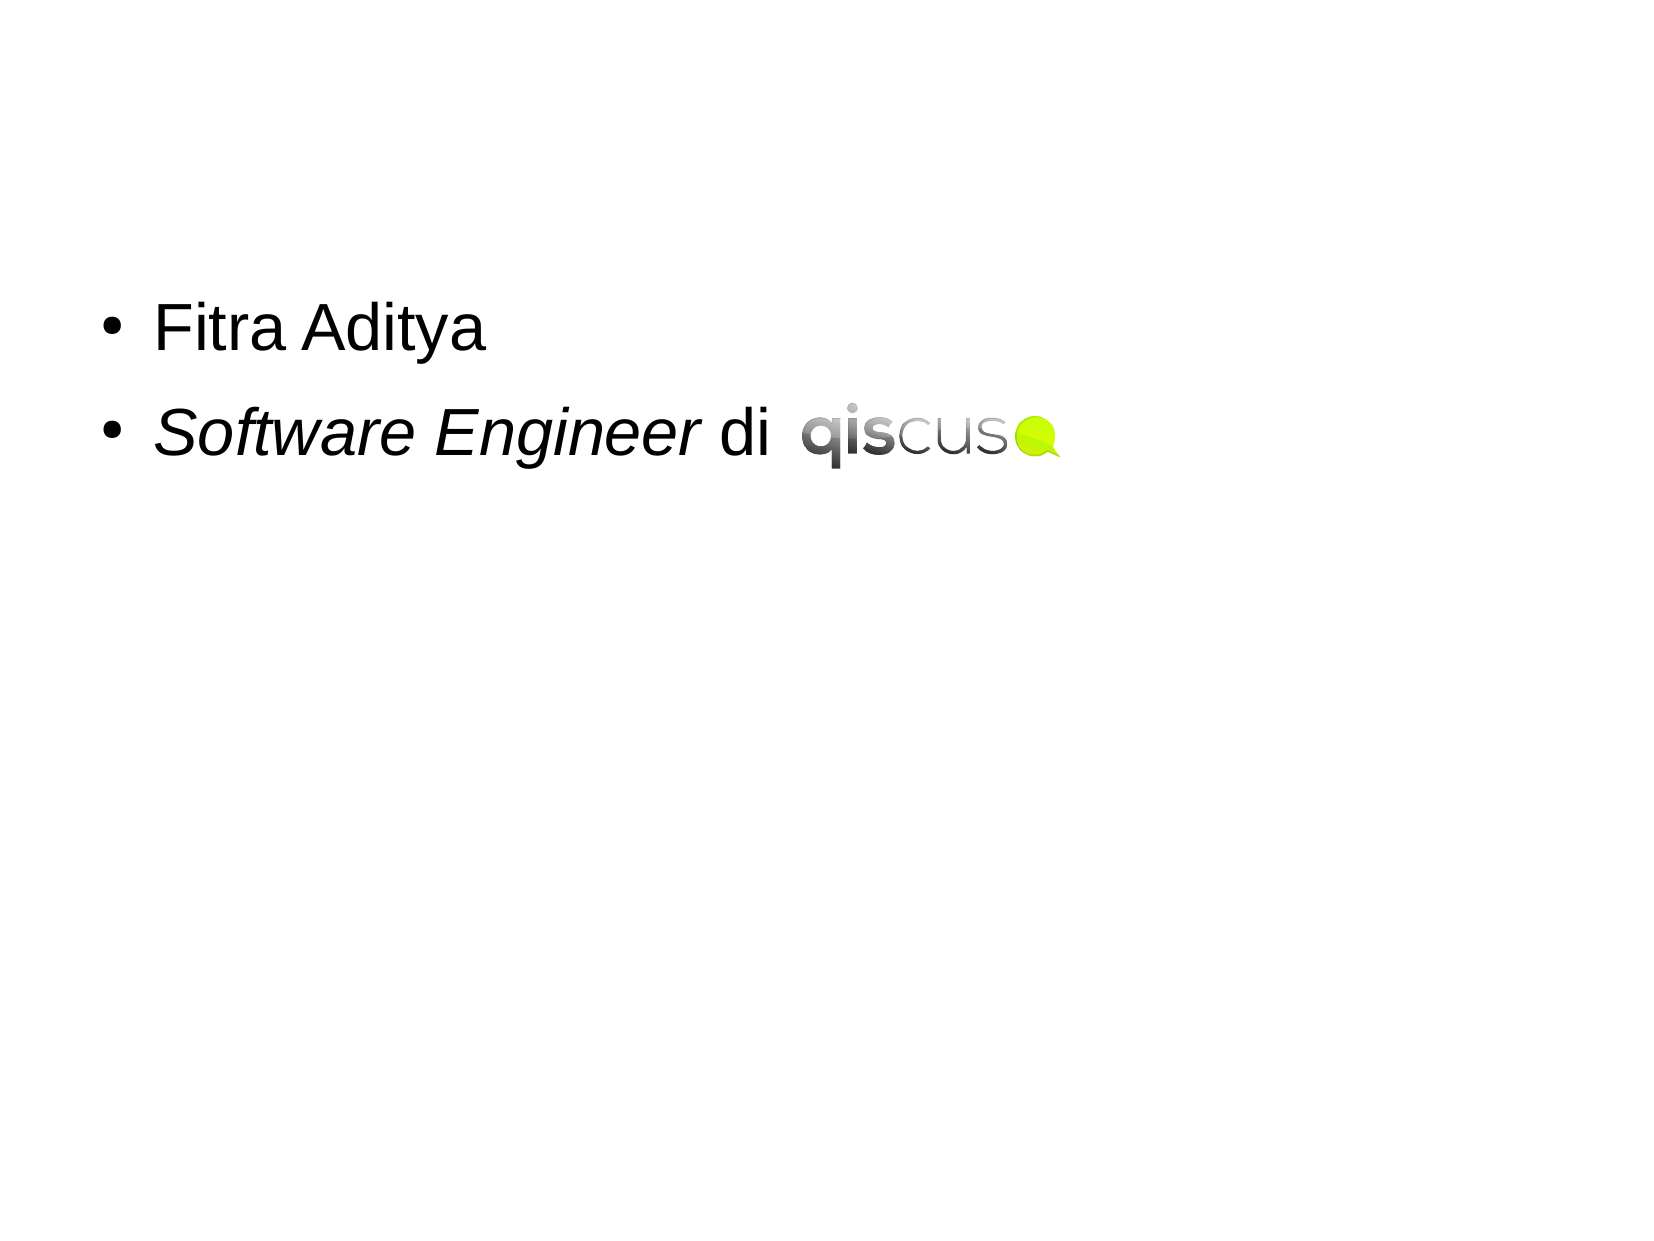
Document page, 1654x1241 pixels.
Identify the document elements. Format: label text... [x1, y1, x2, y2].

list Fitra Aditya Software Engineer di [82, 290, 1571, 1010]
picture [795, 399, 1066, 471]
